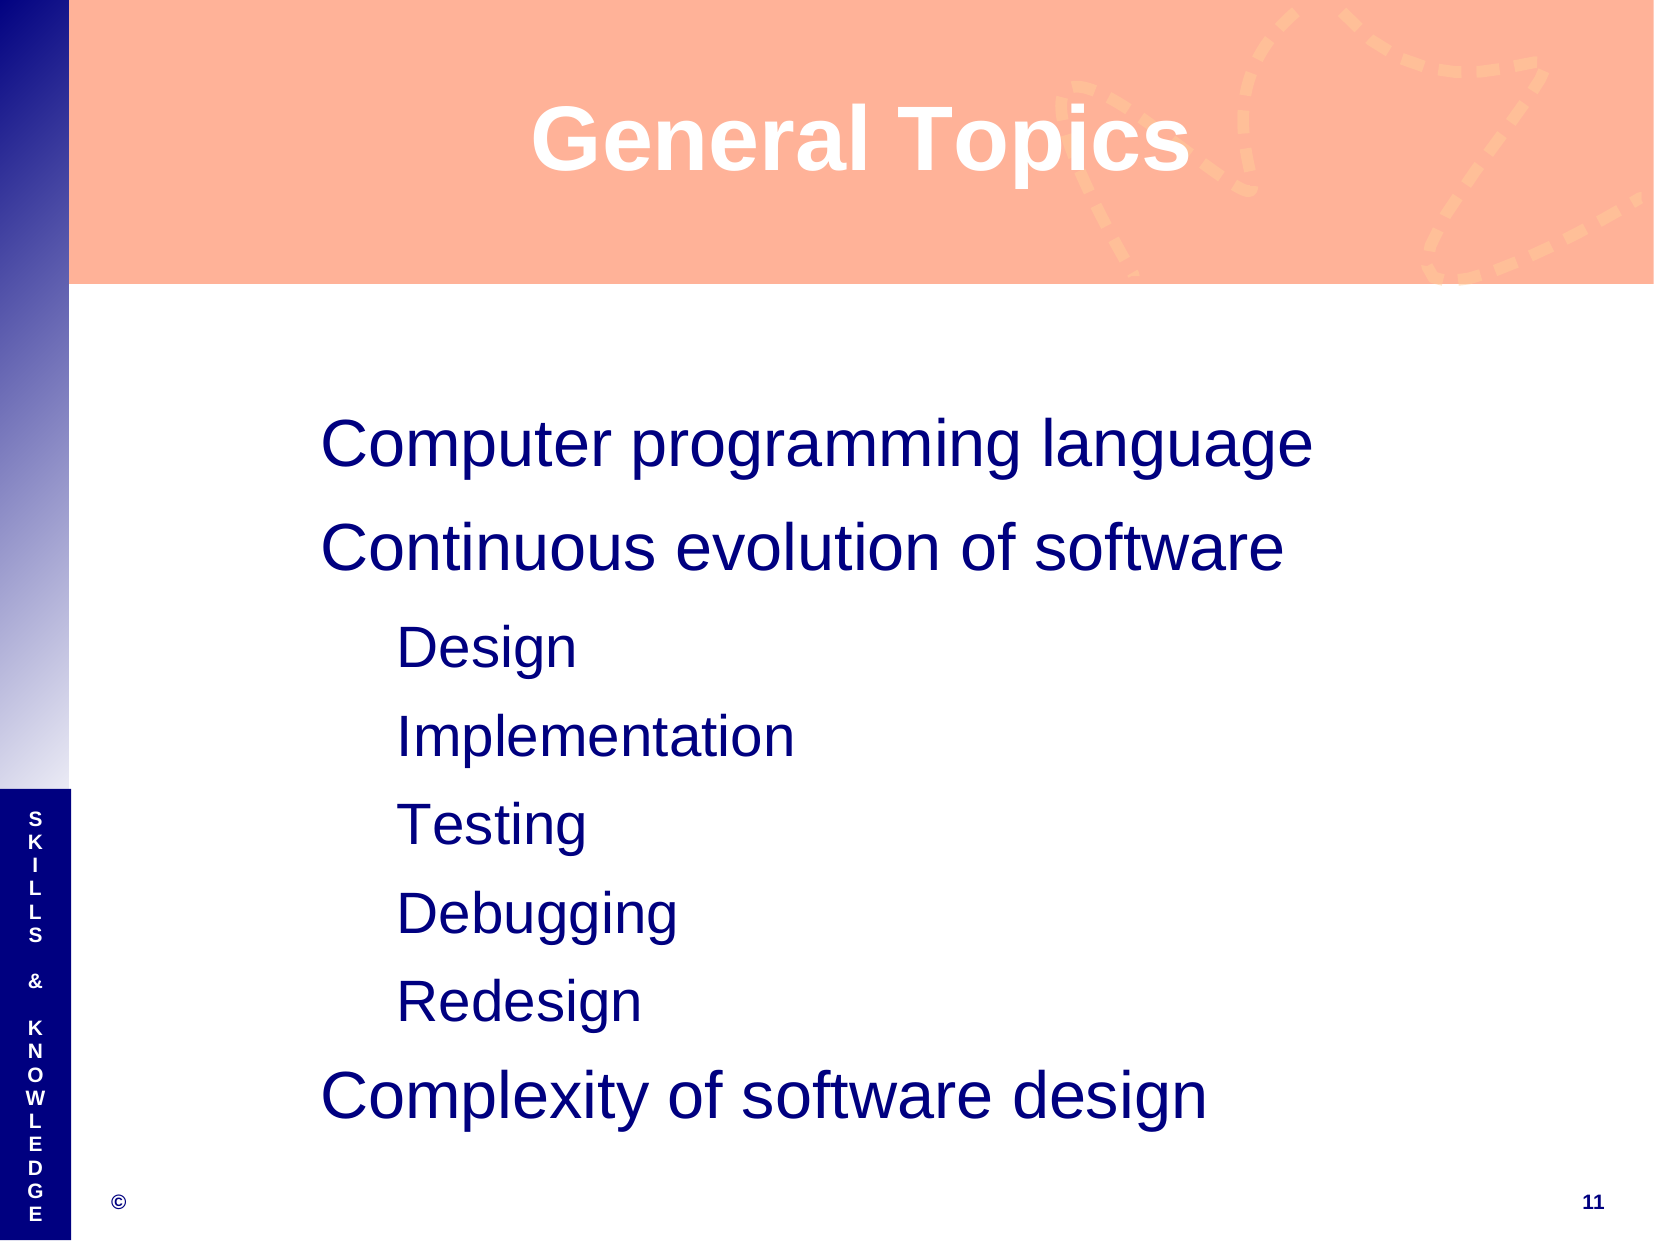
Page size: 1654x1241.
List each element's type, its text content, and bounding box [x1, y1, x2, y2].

title General Topics [70, 34, 1654, 242]
text_box S K I L L S & K N O W L E D G E [0, 788, 71, 1241]
list Computer programming language Continuous evolution of software Design Implementation Testing Debugging Redesign Complexity of software design [325, 406, 1399, 1133]
